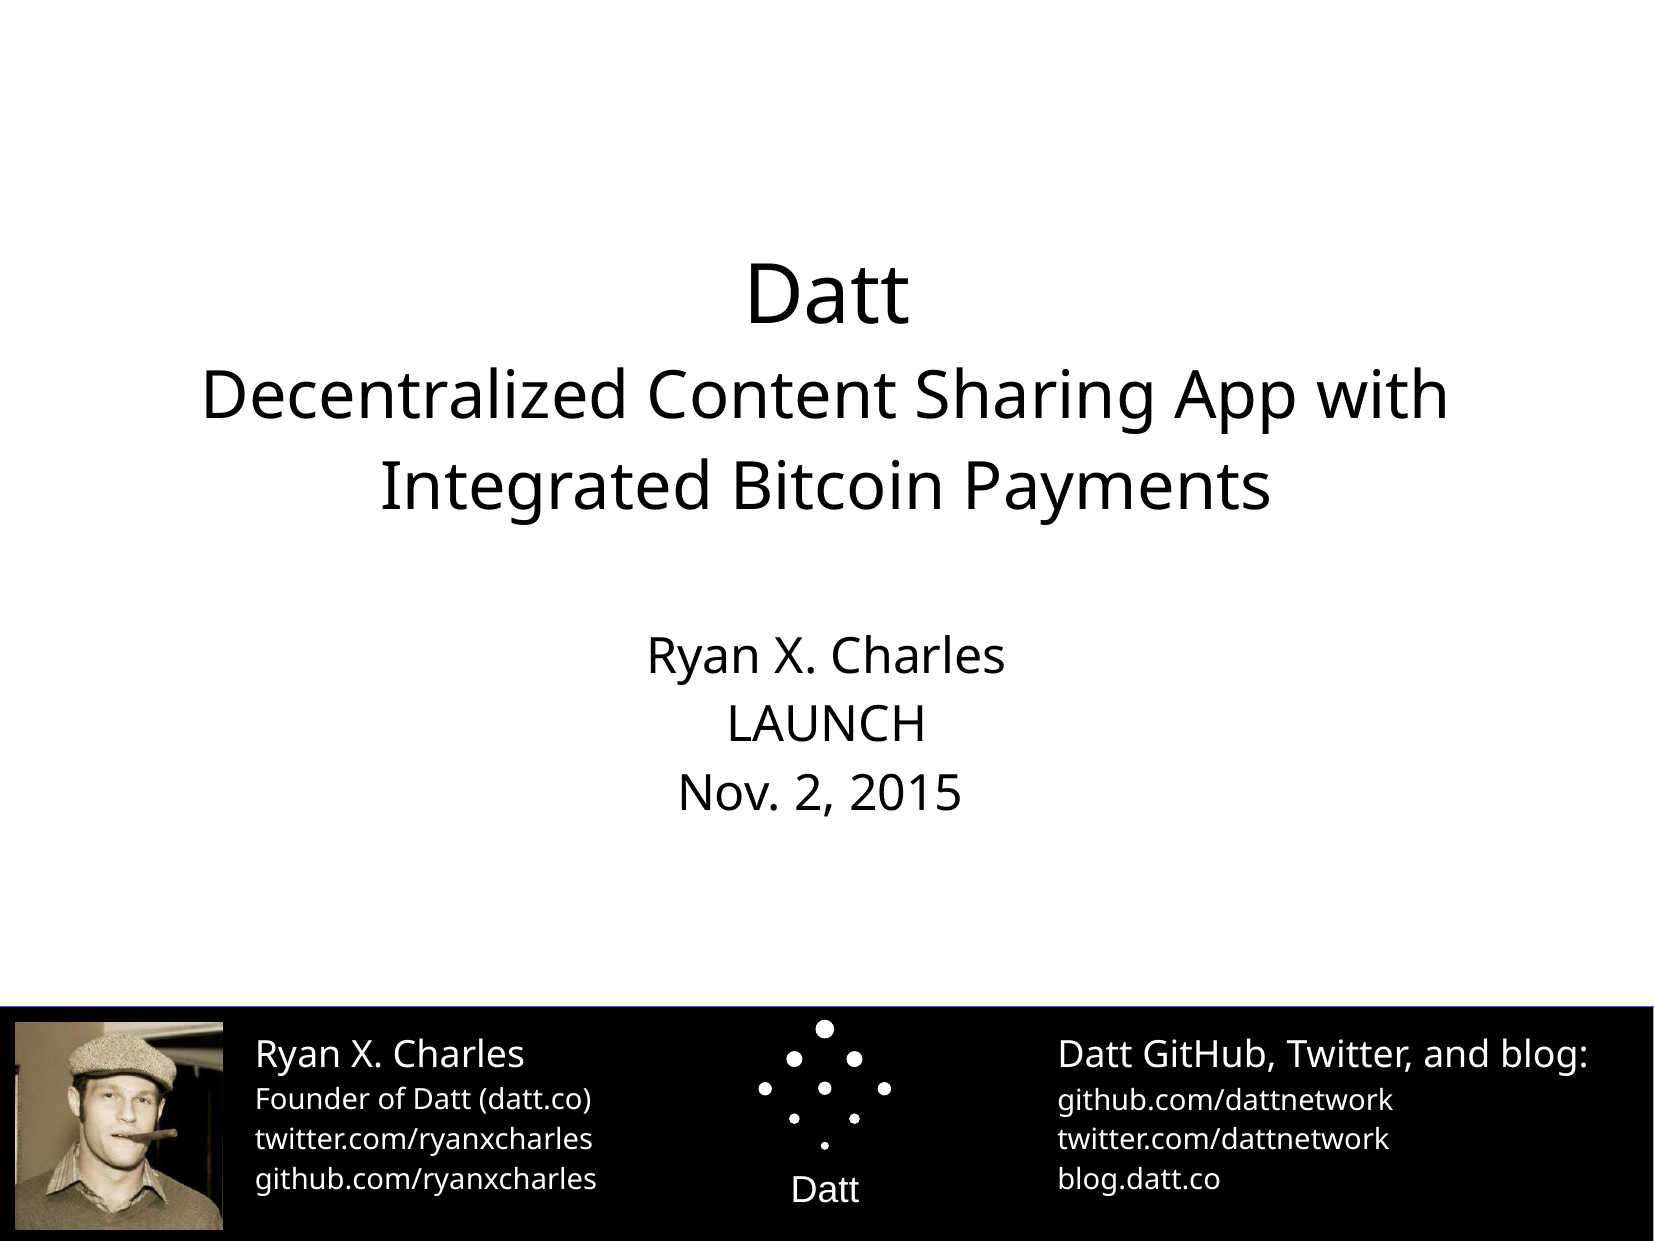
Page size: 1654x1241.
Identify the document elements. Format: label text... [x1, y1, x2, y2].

text_box Ryan X. Charles Founder of Datt (datt.co) twitter.com/ryanxcharles github.com/ryanxcharles [240, 1020, 976, 1241]
picture [15, 1022, 223, 1231]
subtitle Datt Decentralized Content Sharing App with Integrated Bitcoin Payments Ryan X. Charles LAUNCH Nov. 2, 2015 [82, 49, 1571, 1010]
text_box Datt [735, 1161, 916, 1241]
picture [757, 1017, 893, 1153]
text_box Datt GitHub, Twitter, and blog: github.com/dattnetwork twitter.com/dattnetwork blog.datt.co [1042, 1020, 1654, 1241]
text_box [0, 1006, 1654, 1241]
